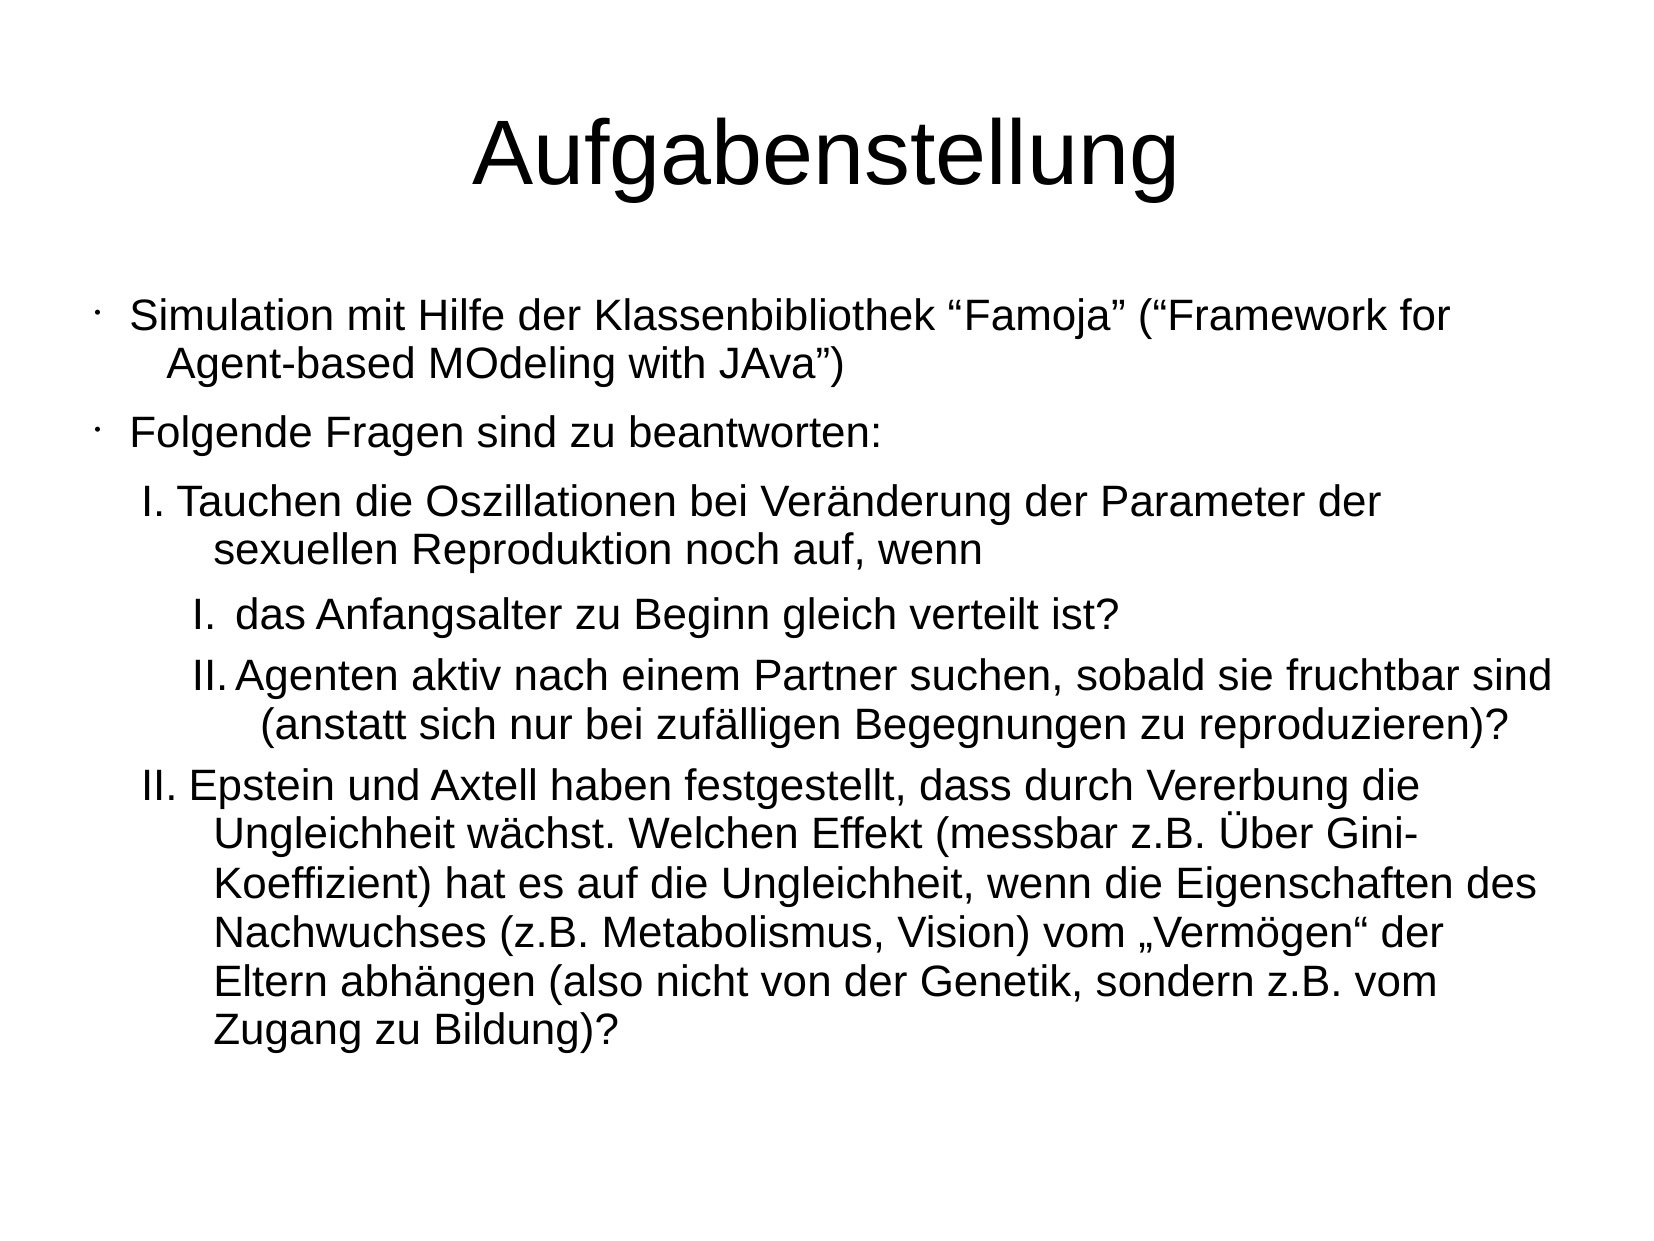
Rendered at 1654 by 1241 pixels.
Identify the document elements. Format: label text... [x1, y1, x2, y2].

title Aufgabenstellung [82, 56, 1571, 250]
list Simulation mit Hilfe der Klassenbibliothek “Famoja” (“Framework for Agent-based MOdeling with JAva”) Folgende Fragen sind zu beantworten: Tauchen die Oszillationen bei Veränderung der Parameter der sexuellen Reproduktion noch auf, wenn das Anfangsalter zu Beginn gleich verteilt ist? Agenten aktiv nach einem Partner suchen, sobald sie fruchtbar sind (anstatt sich nur bei zufälligen Begegnungen zu reproduzieren)? Epstein und Axtell haben festgestellt, dass durch Vererbung die Ungleichheit wächst. Welchen Effekt (messbar z.B. Über Gini-Koeffizient) hat es auf die Ungleichheit, wenn die Eigenschaften des Nachwuchses (z.B. Metabolismus, Vision) vom „Vermögen“ der Eltern abhängen (also nicht von der Genetik, sondern z.B. vom Zugang zu Bildung)? [82, 290, 1571, 1109]
